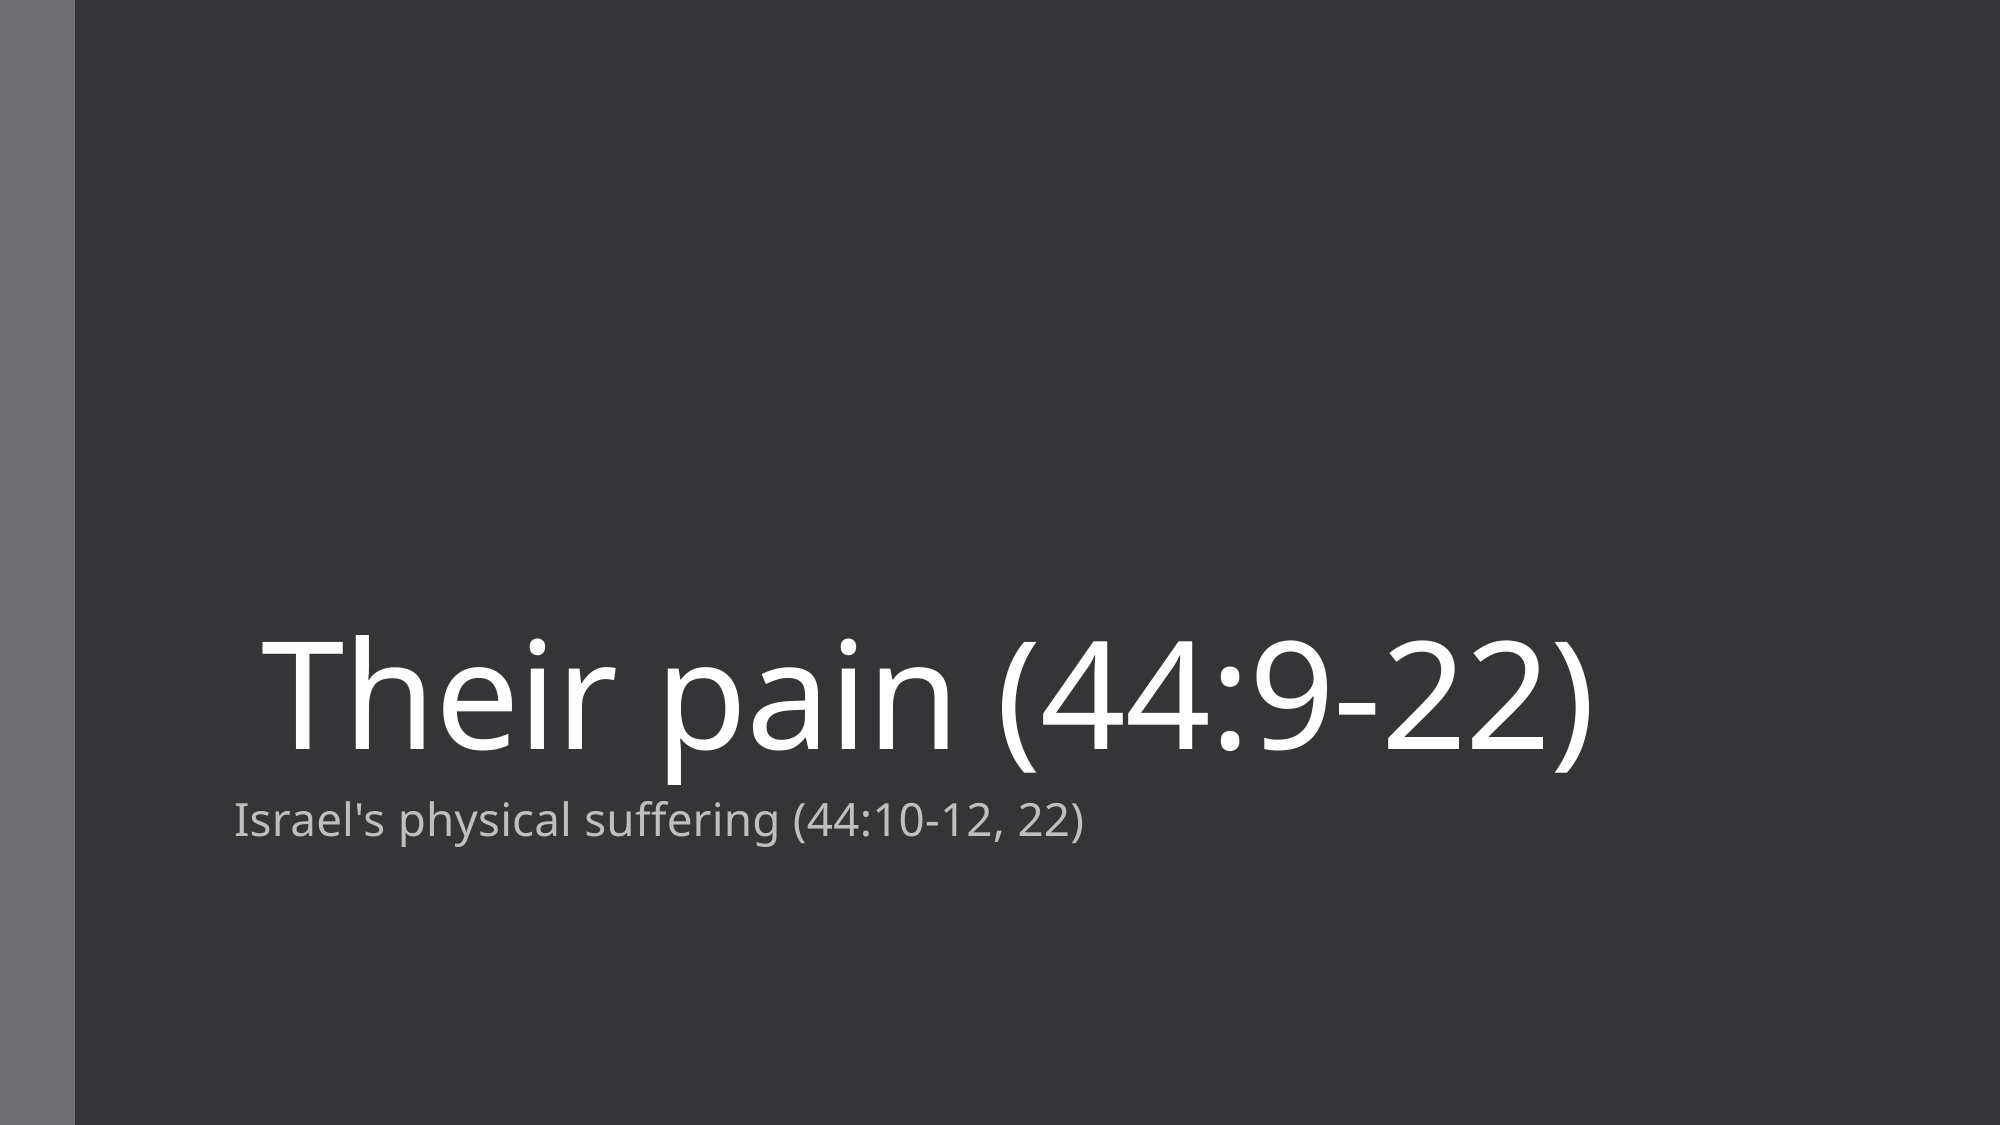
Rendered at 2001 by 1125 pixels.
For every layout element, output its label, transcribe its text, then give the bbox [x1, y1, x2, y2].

subtitle Israel's physical suffering (44:10-12, 22) [206, 787, 1752, 1066]
title Their pain (44:9-22) [206, 124, 1752, 787]
